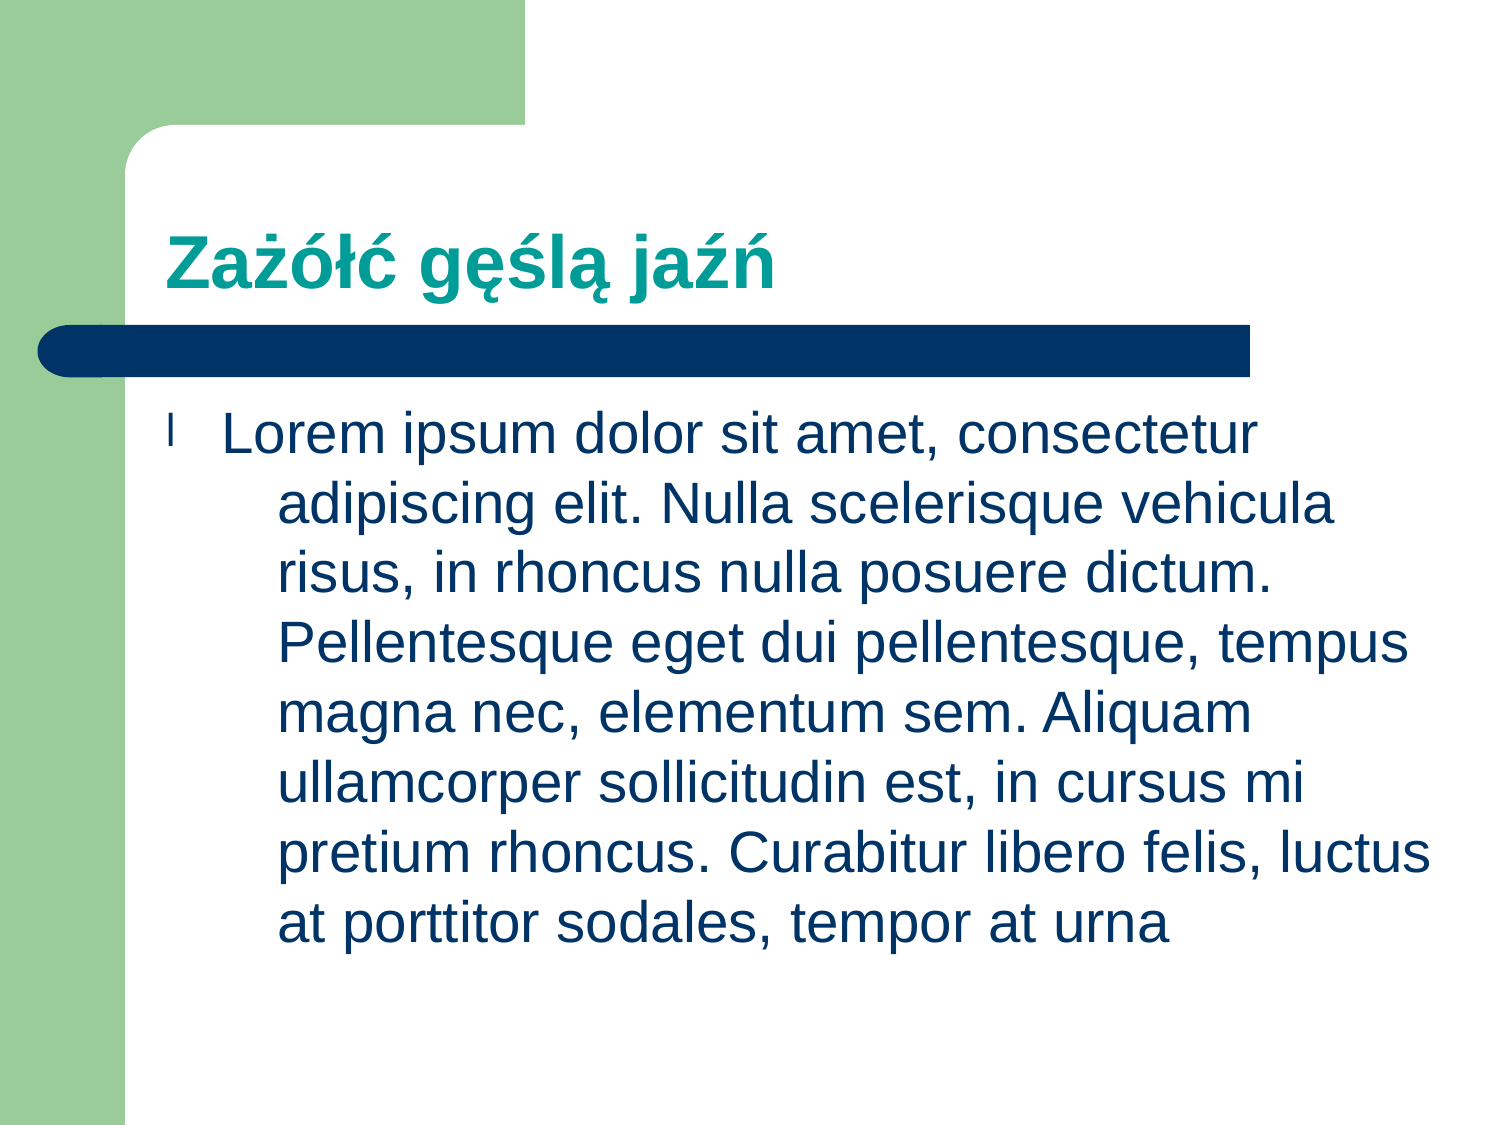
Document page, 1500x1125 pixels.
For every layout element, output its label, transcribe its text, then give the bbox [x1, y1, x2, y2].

title Zażółć gęślą jaźń [150, 125, 1463, 313]
list Lorem ipsum dolor sit amet, consectetur adipiscing elit. Nulla scelerisque vehicula risus, in rhoncus nulla posuere dictum. Pellentesque eget dui pellentesque, tempus magna nec, elementum sem. Aliquam ullamcorper sollicitudin est, in cursus mi pretium rhoncus. Curabitur libero felis, luctus at porttitor sodales, tempor at urna [150, 387, 1463, 1001]
